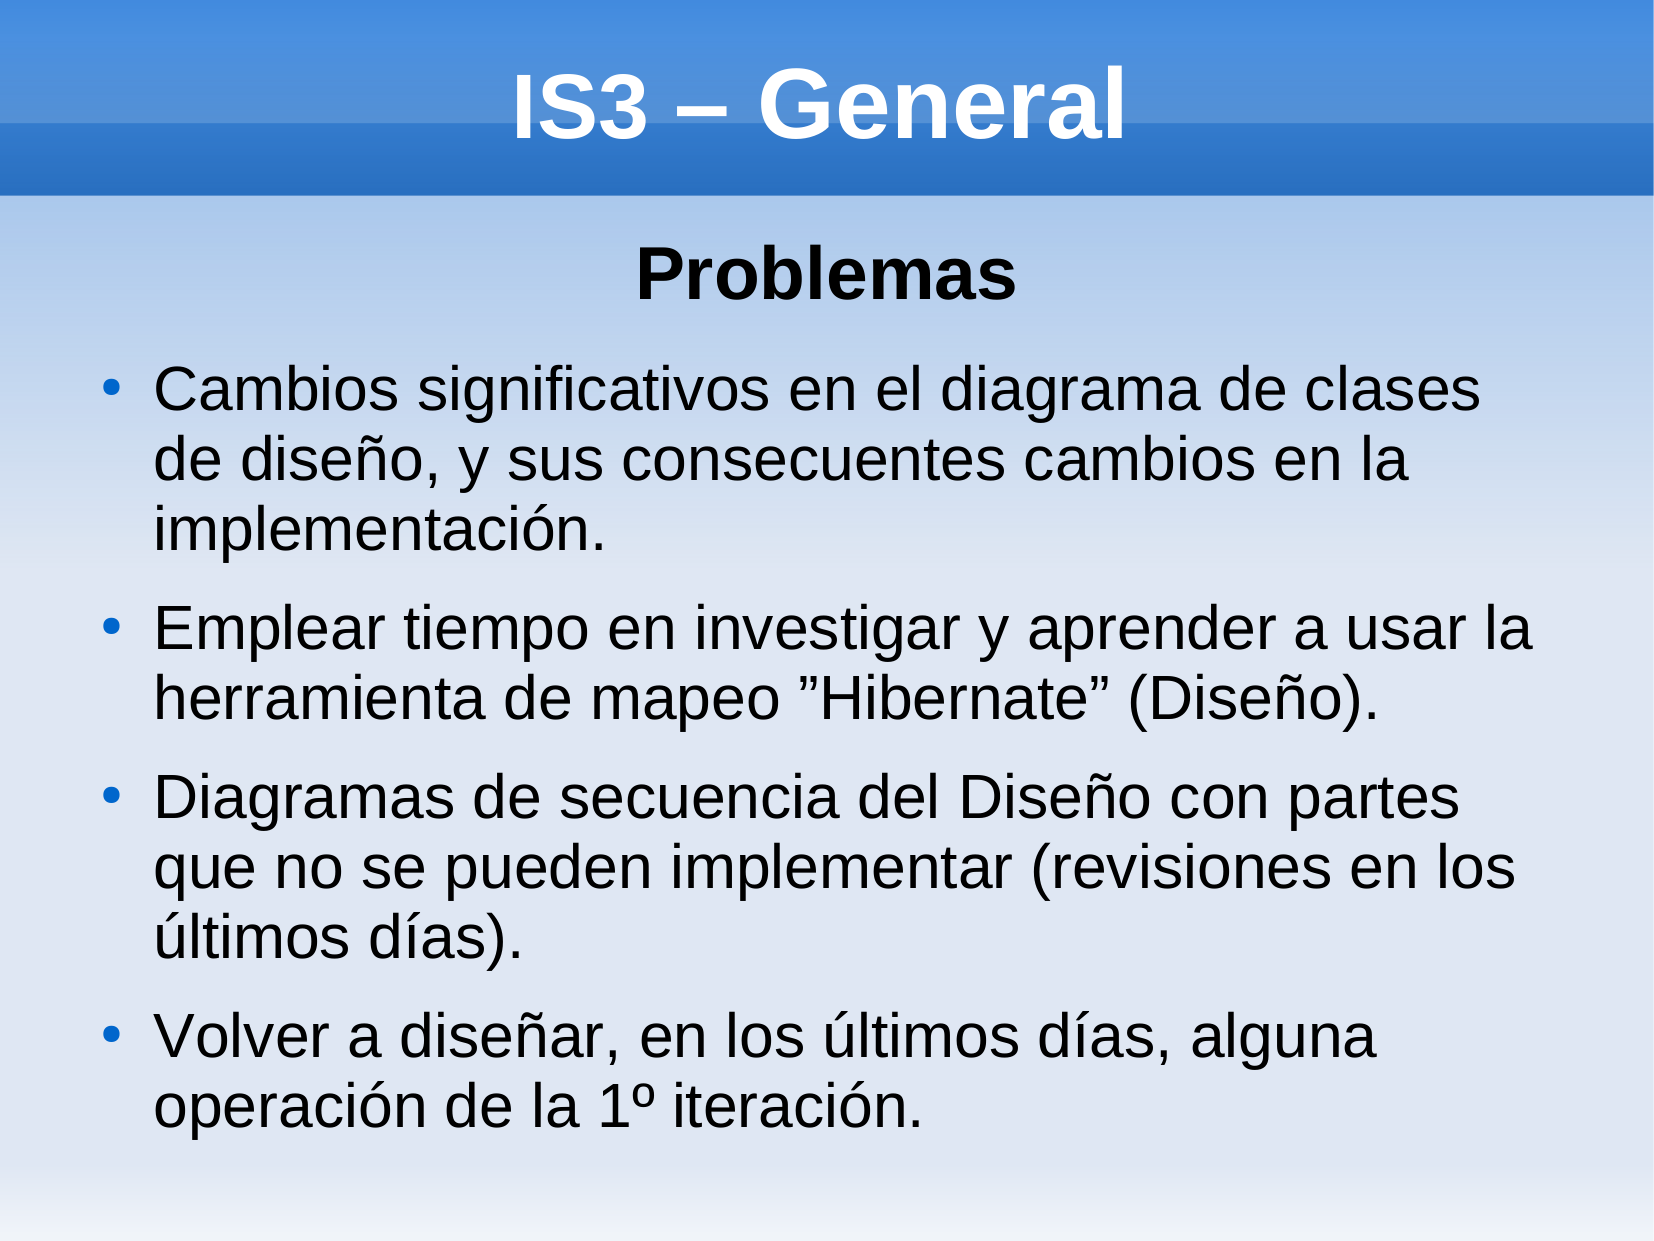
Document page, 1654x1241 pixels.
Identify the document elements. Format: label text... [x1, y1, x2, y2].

text_box Problemas [59, 224, 1595, 324]
picture [0, 0, 1654, 1241]
title IS3 – General [76, 0, 1565, 208]
list Cambios significativos en el diagrama de clases de diseño, y sus consecuentes cambios en la implementación. Emplear tiempo en investigar y aprender a usar la herramienta de mapeo ”Hibernate” (Diseño). Diagramas de secuencia del Diseño con partes que no se pueden implementar (revisiones en los últimos días). Volver a diseñar, en los últimos días, alguna operación de la 1º iteración. [82, 354, 1565, 1141]
